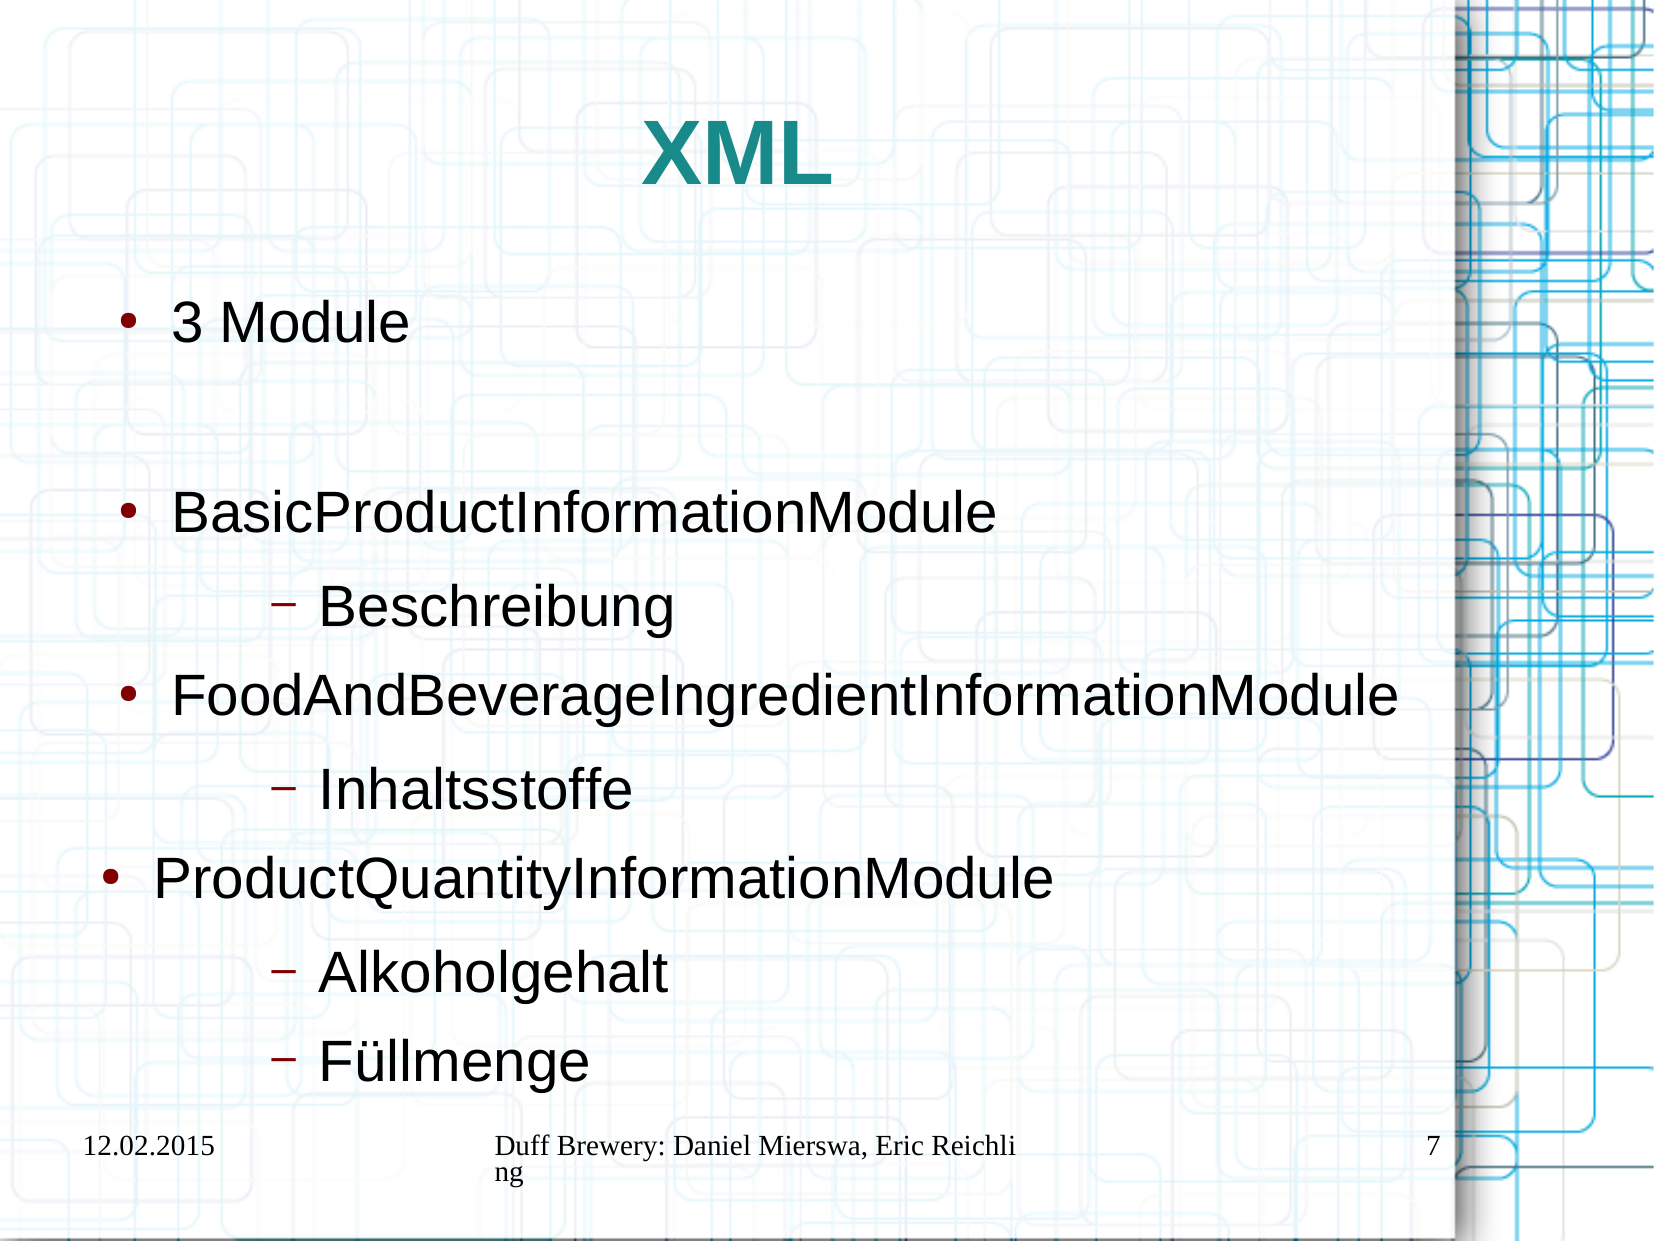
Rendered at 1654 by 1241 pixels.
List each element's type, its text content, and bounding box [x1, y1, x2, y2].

list 3 Module BasicProductInformationModule Beschreibung FoodAndBeverageIngredientInformationModule Inhaltsstoffe ProductQuantityInformationModule Alkoholgehalt Füllmenge [82, 290, 1418, 1109]
picture [0, 0, 1654, 1241]
title XML [59, 49, 1418, 257]
